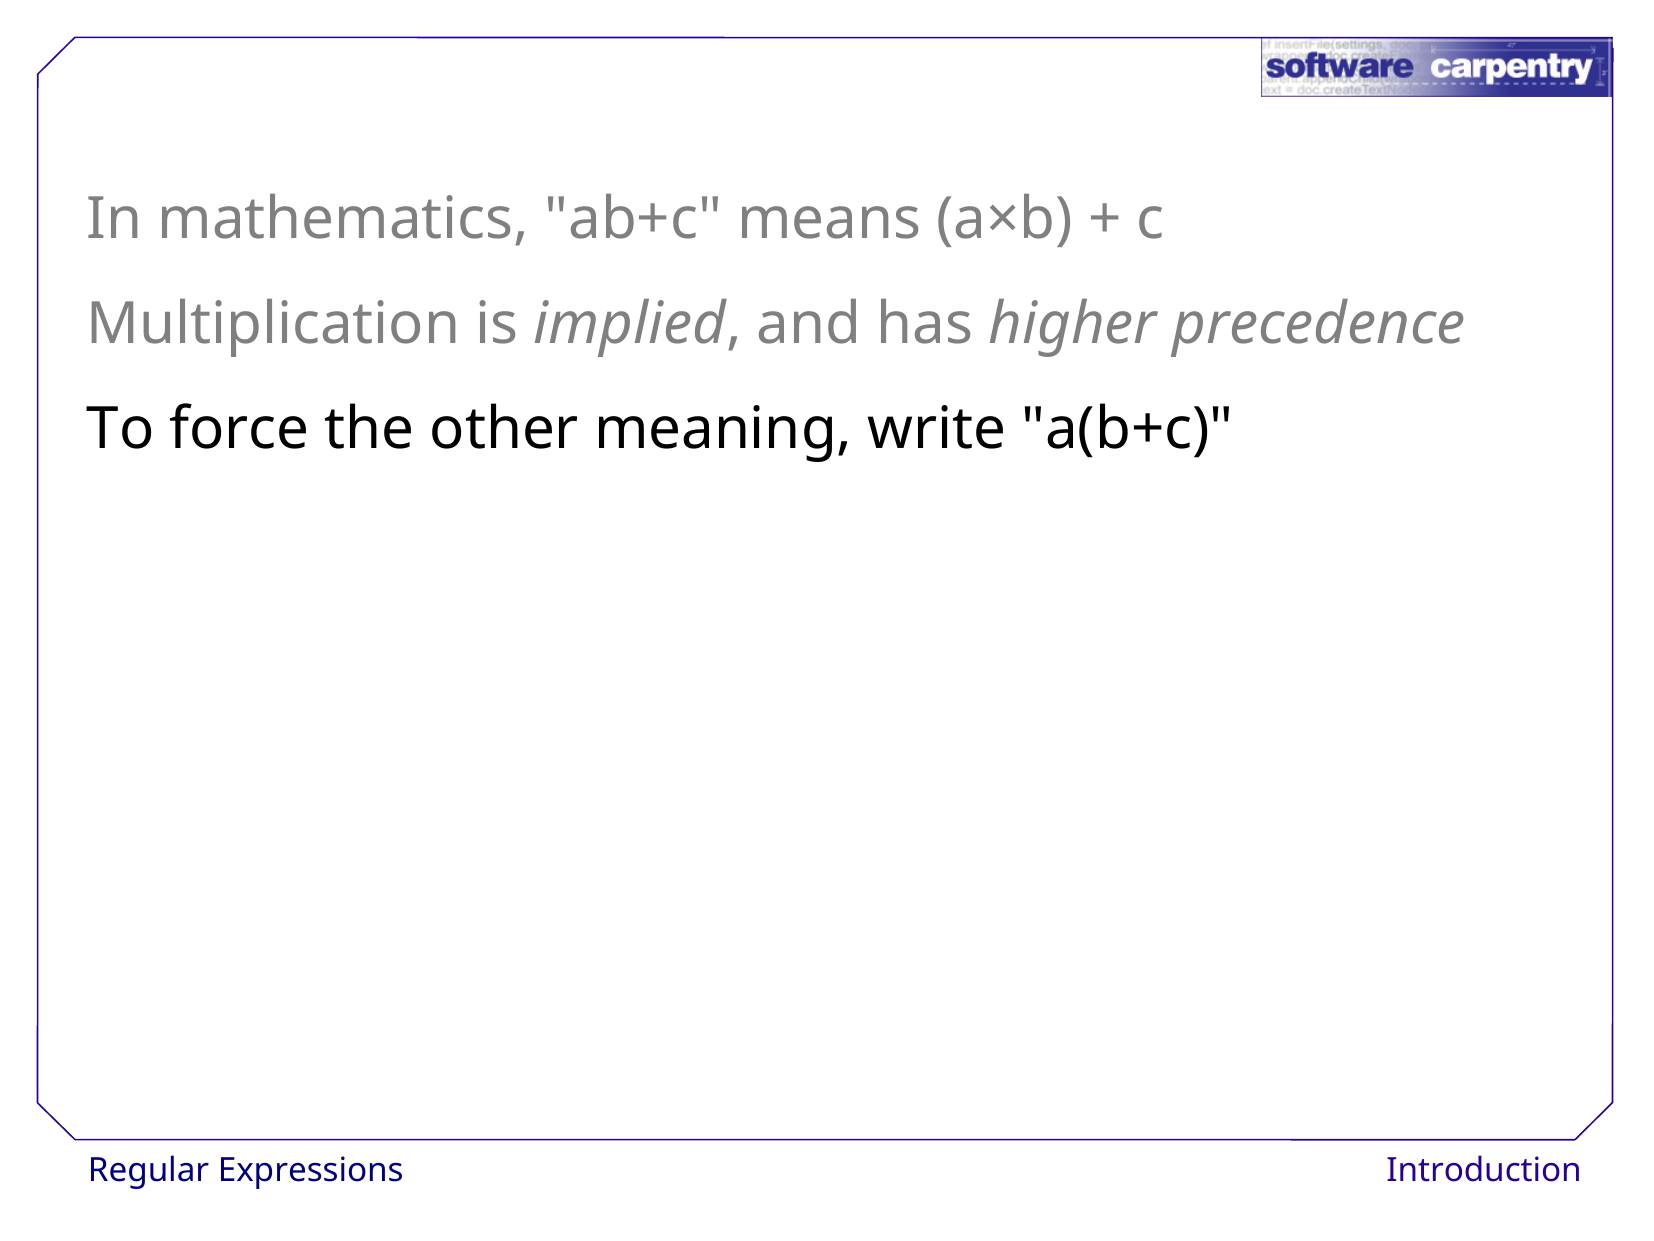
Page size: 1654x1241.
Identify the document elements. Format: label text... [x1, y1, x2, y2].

picture [1261, 39, 1613, 97]
text_box In mathematics, "ab+c" means (a×b) + c Multiplication is implied, and has higher precedence To force the other meaning, write "a(b+c)" [71, 138, 1631, 469]
